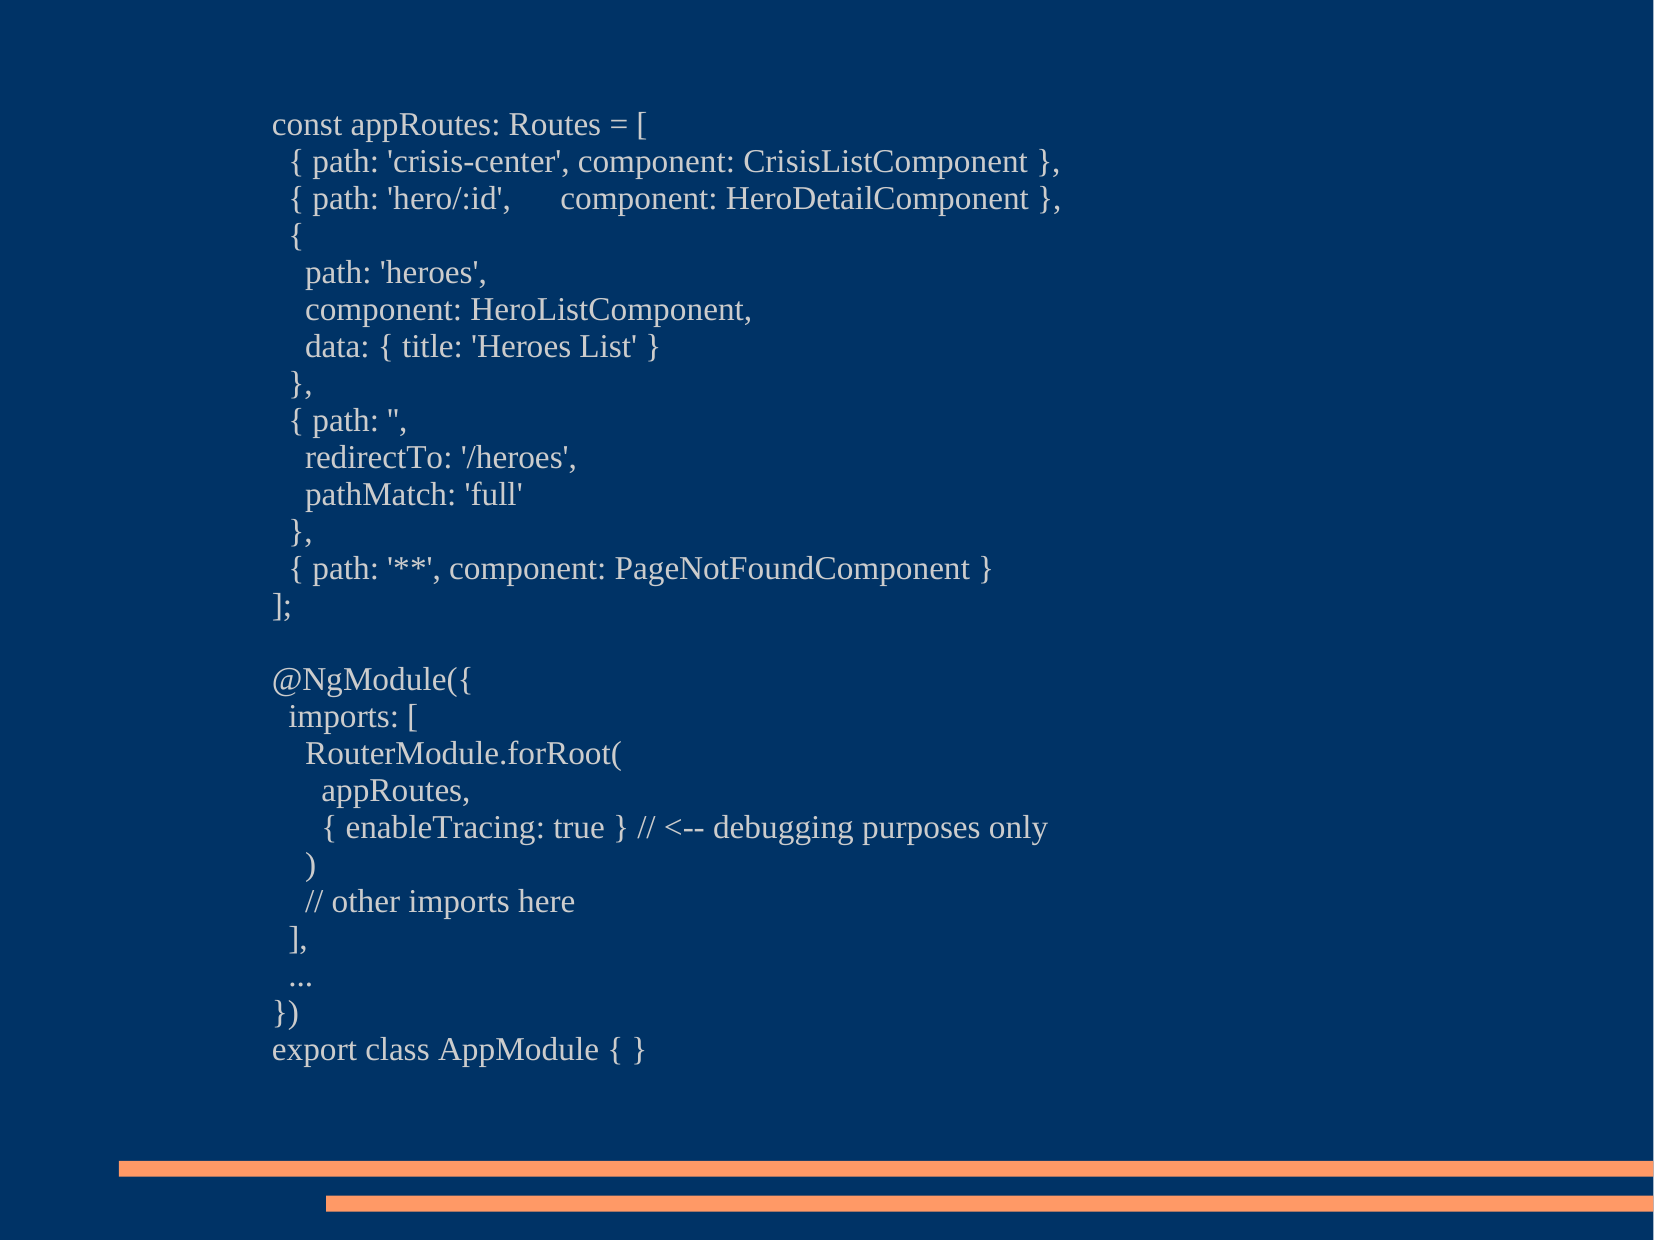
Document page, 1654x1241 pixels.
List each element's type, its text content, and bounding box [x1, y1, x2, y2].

subtitle const appRoutes: Routes = [ { path: 'crisis-center', component: CrisisListComponent }, { path: 'hero/:id', component: HeroDetailComponent }, { path: 'heroes', component: HeroListComponent, data: { title: 'Heroes List' } }, { path: '', redirectTo: '/heroes', pathMatch: 'full' }, { path: '**', component: PageNotFoundComponent } ]; @NgModule({ imports: [ RouterModule.forRoot( appRoutes, { enableTracing: true } // <-- debugging purposes only ) // other imports here ], ... }) export class AppModule { } [271, 0, 1321, 1195]
